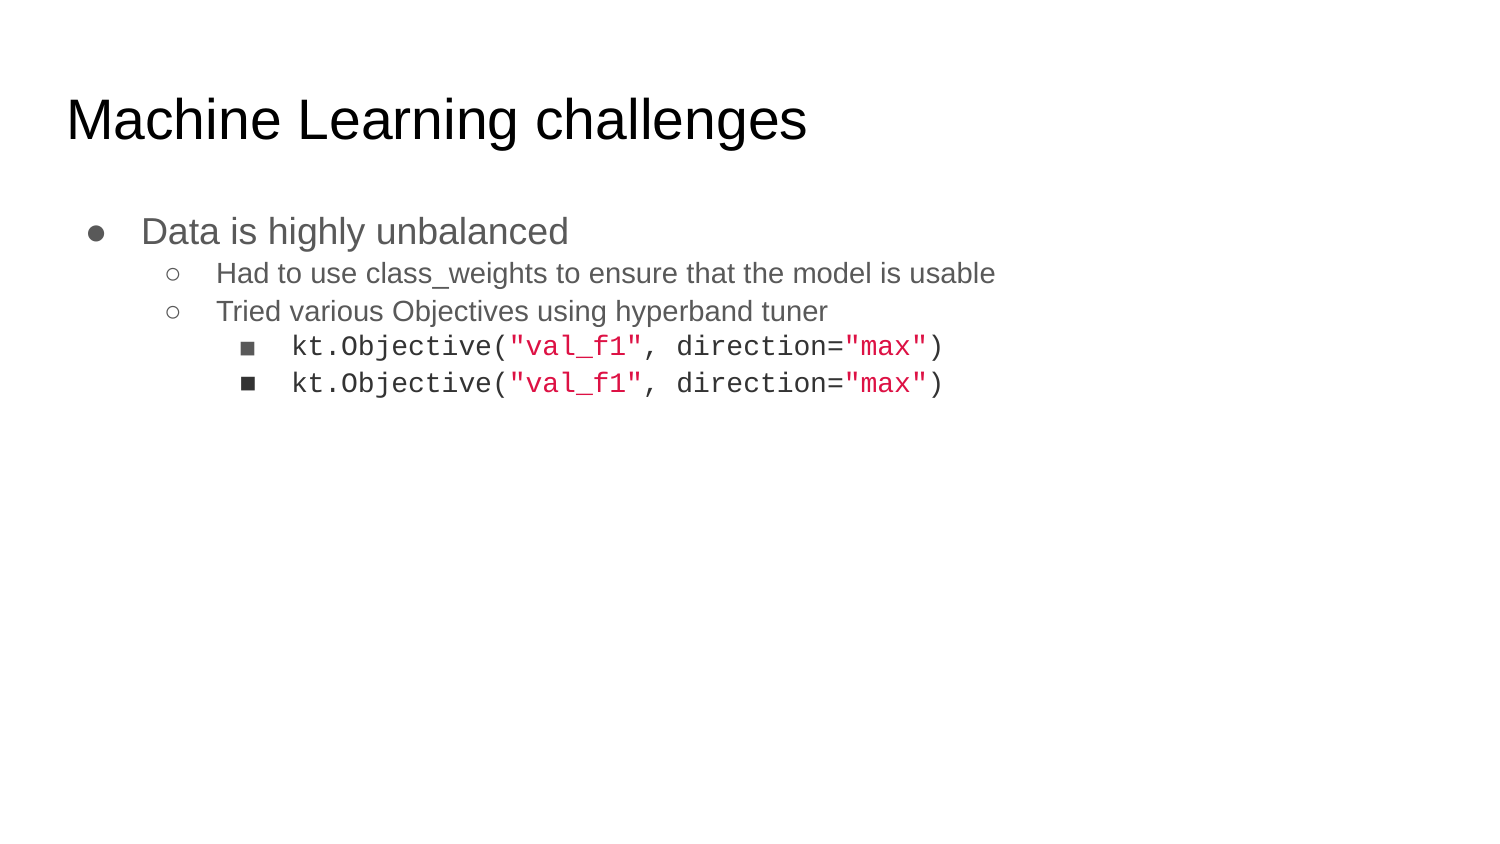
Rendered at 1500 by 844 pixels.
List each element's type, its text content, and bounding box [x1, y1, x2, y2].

list Data is highly unbalanced Had to use class_weights to ensure that the model is usable Tried various Objectives using hyperband tuner kt.Objective("val_f1", direction="max") kt.Objective("val_f1", direction="max") [51, 189, 1449, 750]
title Machine Learning challenges [51, 72, 1449, 167]
